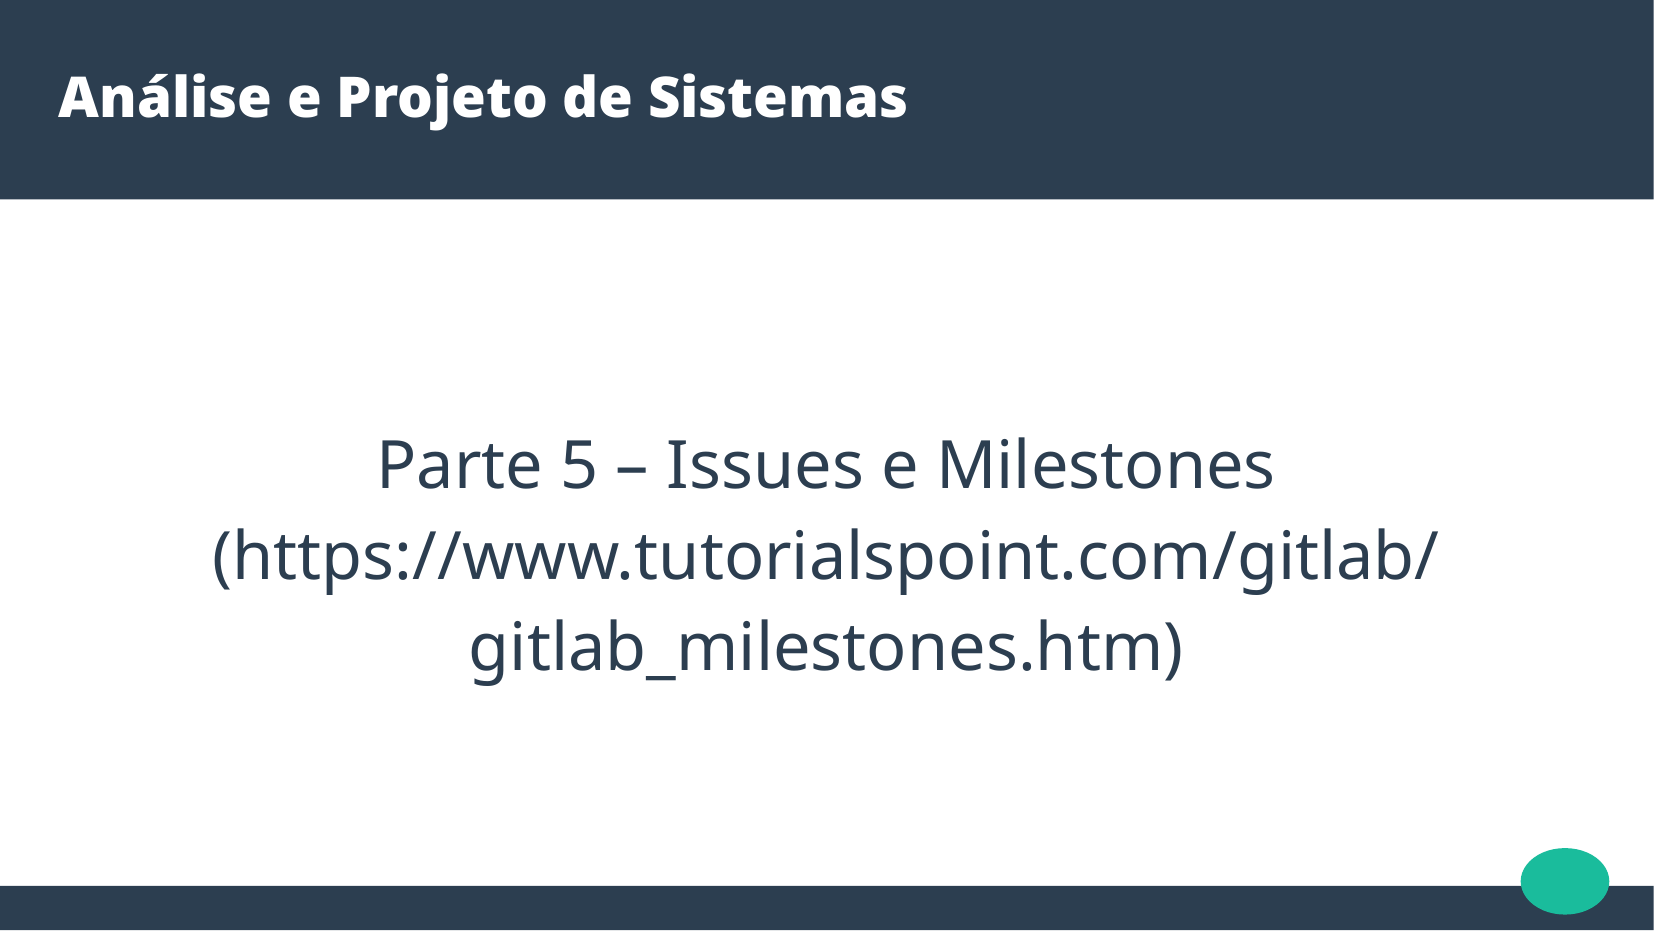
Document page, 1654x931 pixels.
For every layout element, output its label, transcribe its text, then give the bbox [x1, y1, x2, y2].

title Análise e Projeto de Sistemas [59, 37, 1595, 156]
subtitle Parte 5 – Issues e Milestones (https://www.tutorialspoint.com/gitlab/gitlab_milestones.htm) [59, 243, 1595, 864]
